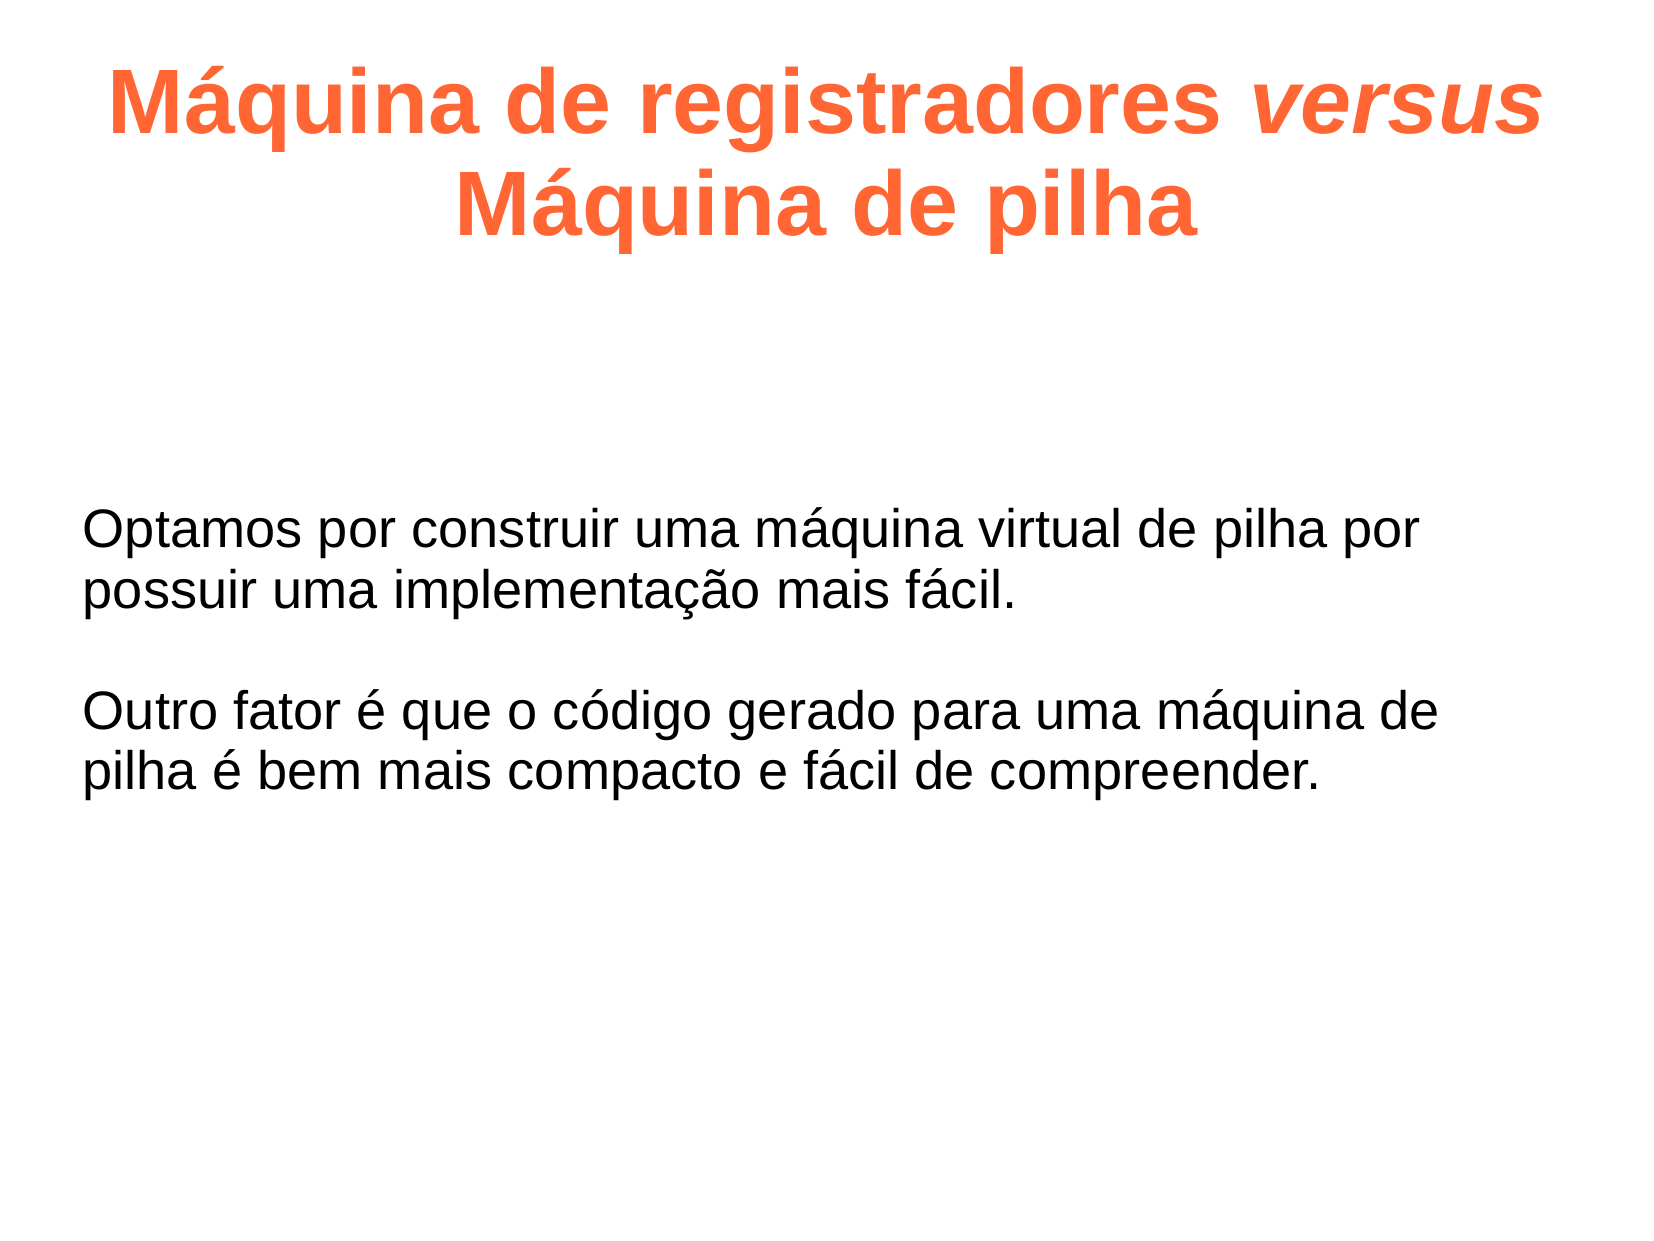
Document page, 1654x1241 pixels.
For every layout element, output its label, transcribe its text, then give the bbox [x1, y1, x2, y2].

title Máquina de registradores versus Máquina de pilha [82, 49, 1571, 257]
subtitle Optamos por construir uma máquina virtual de pilha por possuir uma implementação mais fácil. Outro fator é que o código gerado para uma máquina de pilha é bem mais compacto e fácil de compreender. [82, 290, 1538, 1010]
